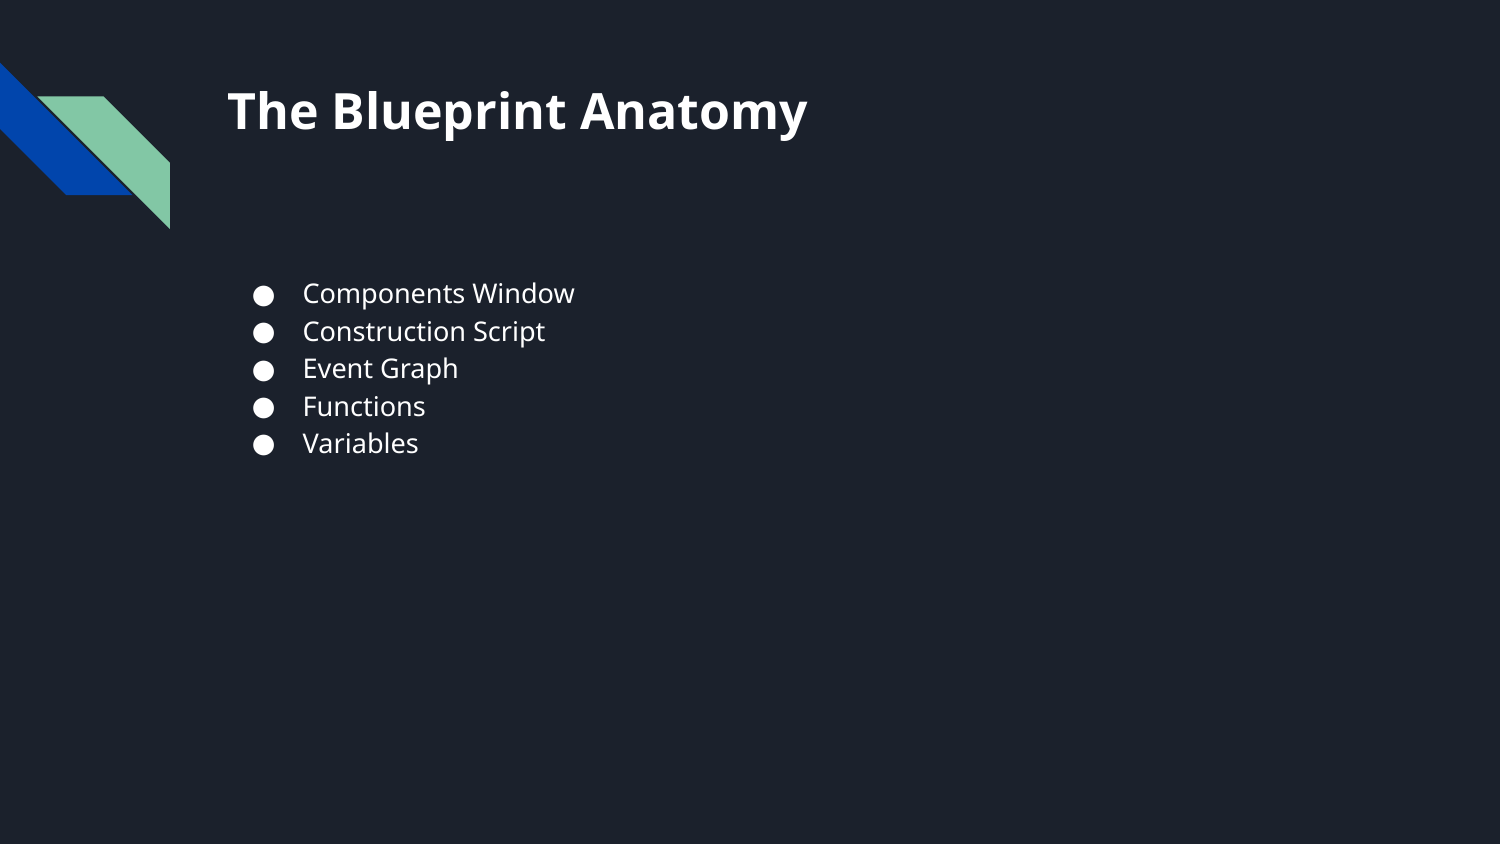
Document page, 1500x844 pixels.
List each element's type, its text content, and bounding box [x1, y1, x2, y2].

text_box Components Window Construction Script Event Graph Functions Variables [212, 257, 1368, 735]
text_box The Blueprint Anatomy [212, 64, 1368, 215]
